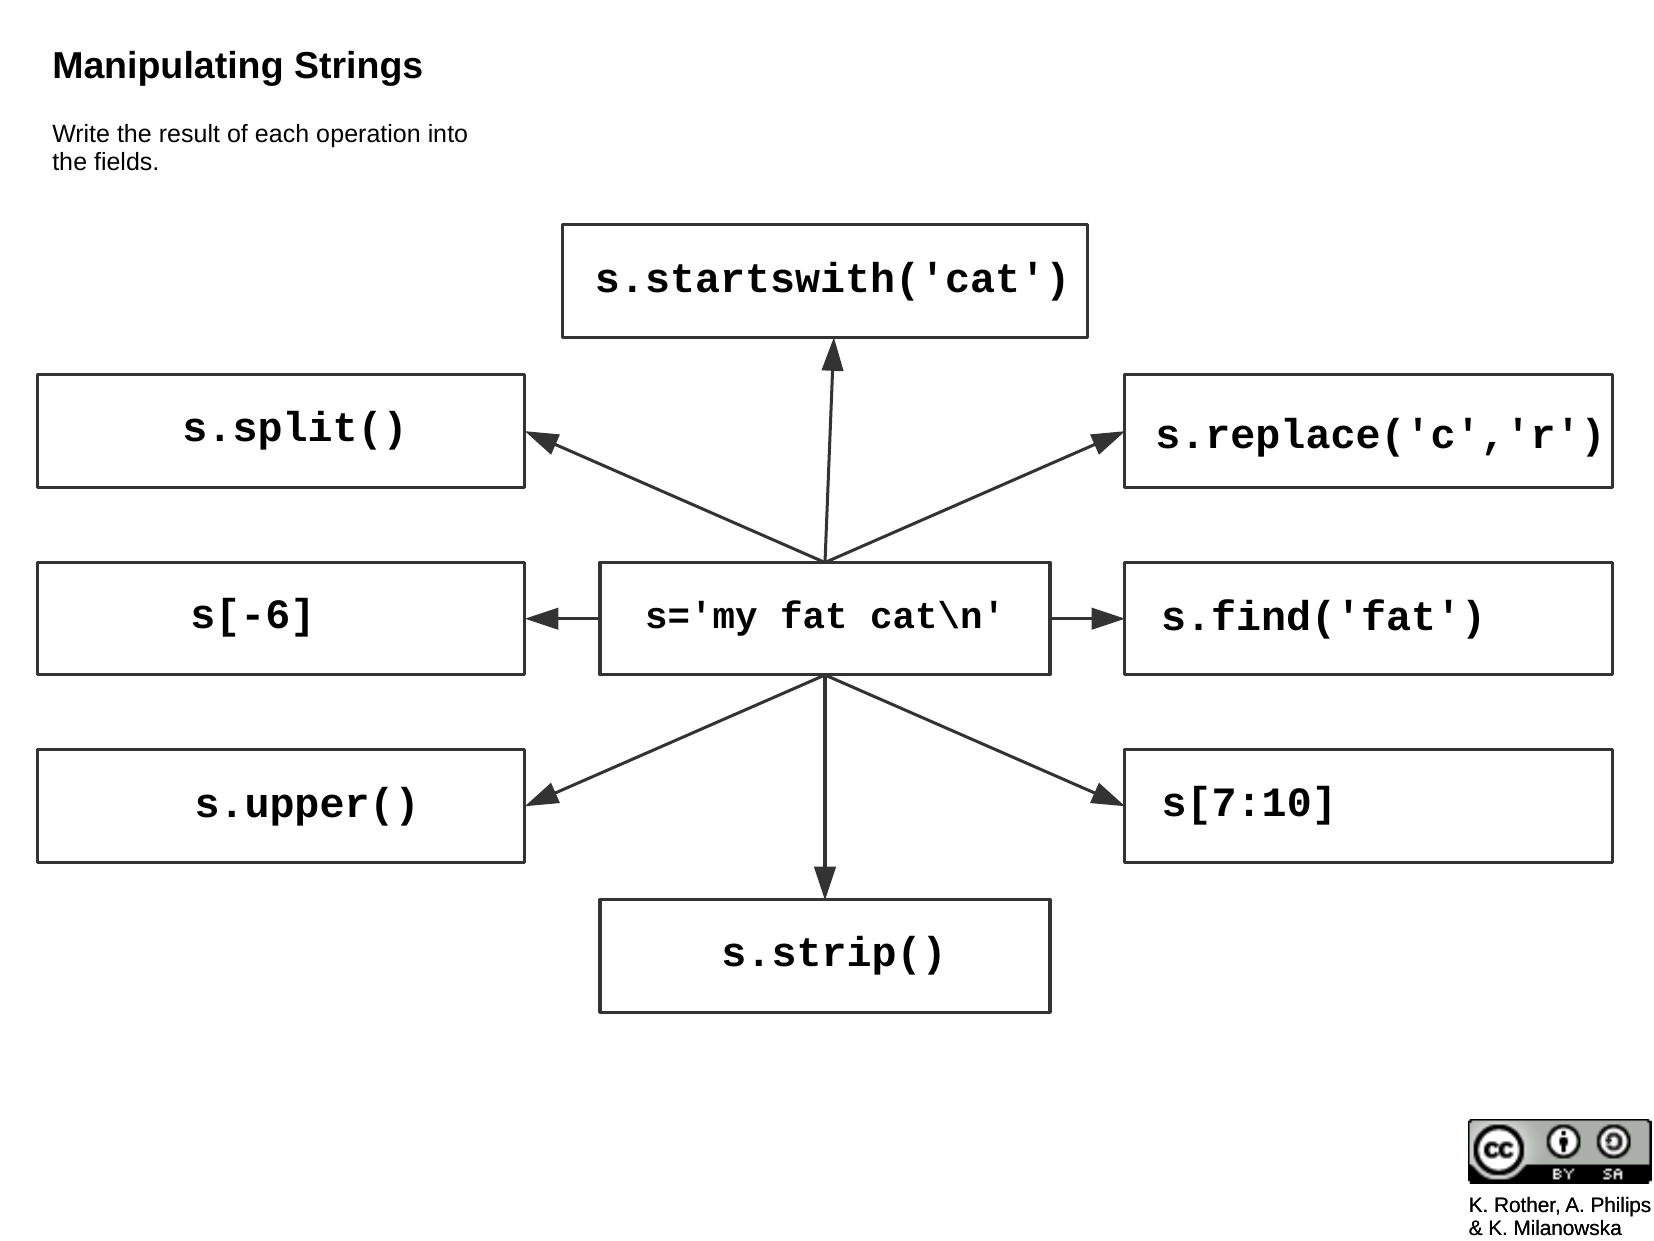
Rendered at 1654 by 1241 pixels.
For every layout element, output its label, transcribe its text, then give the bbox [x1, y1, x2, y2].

text_box s[7:10] [1146, 774, 1447, 837]
text_box Write the result of each operation into the fields. [37, 112, 488, 190]
text_box s[-6] [175, 586, 364, 650]
text_box s.replace('c','r') [1140, 406, 1626, 470]
text_box Manipulating Strings [37, 37, 563, 100]
text_box s.strip() [706, 924, 969, 987]
picture [1468, 1119, 1652, 1184]
text_box s.startswith('cat') [580, 250, 1106, 314]
text_box s.find('fat') [1146, 588, 1532, 651]
text_box K. Rother, A. Philips & K. Milanowska [1454, 1186, 1654, 1241]
text_box s='my fat cat\n' [600, 562, 1051, 675]
text_box s.split() [167, 399, 468, 462]
text_box s.upper() [179, 775, 443, 839]
